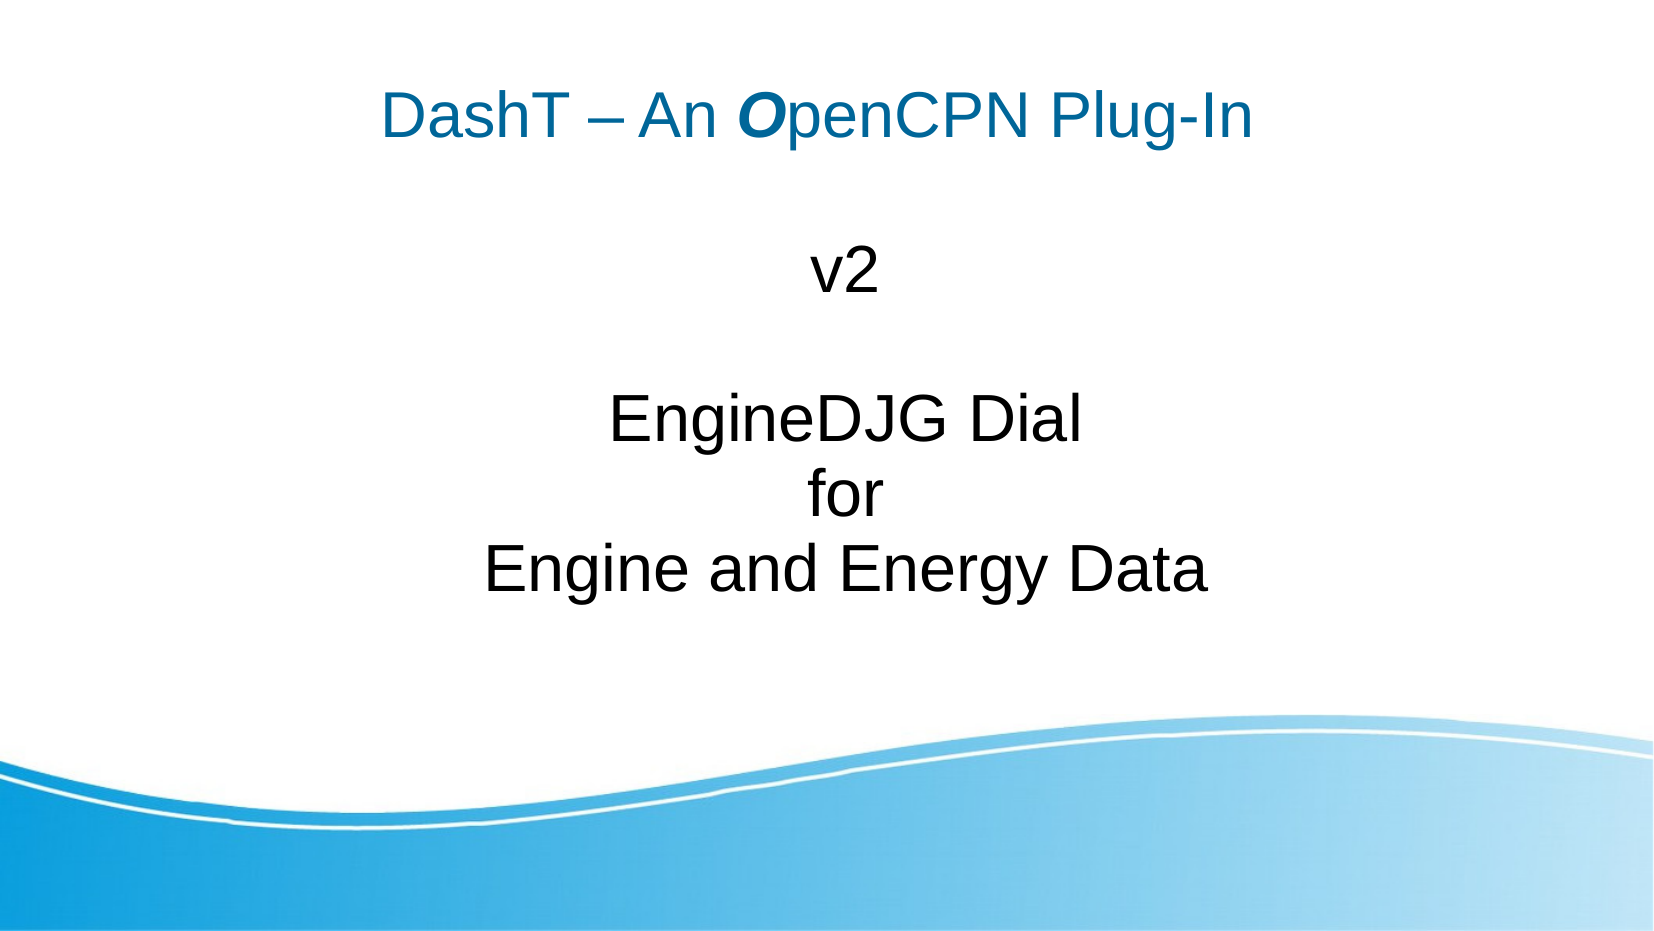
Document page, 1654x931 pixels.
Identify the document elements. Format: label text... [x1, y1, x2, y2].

subtitle v2 EngineDJG Dial for Engine and Energy Data [101, 192, 1591, 646]
title DashT – An OpenCPN Plug-In [82, 37, 1571, 193]
picture [0, 714, 1654, 931]
